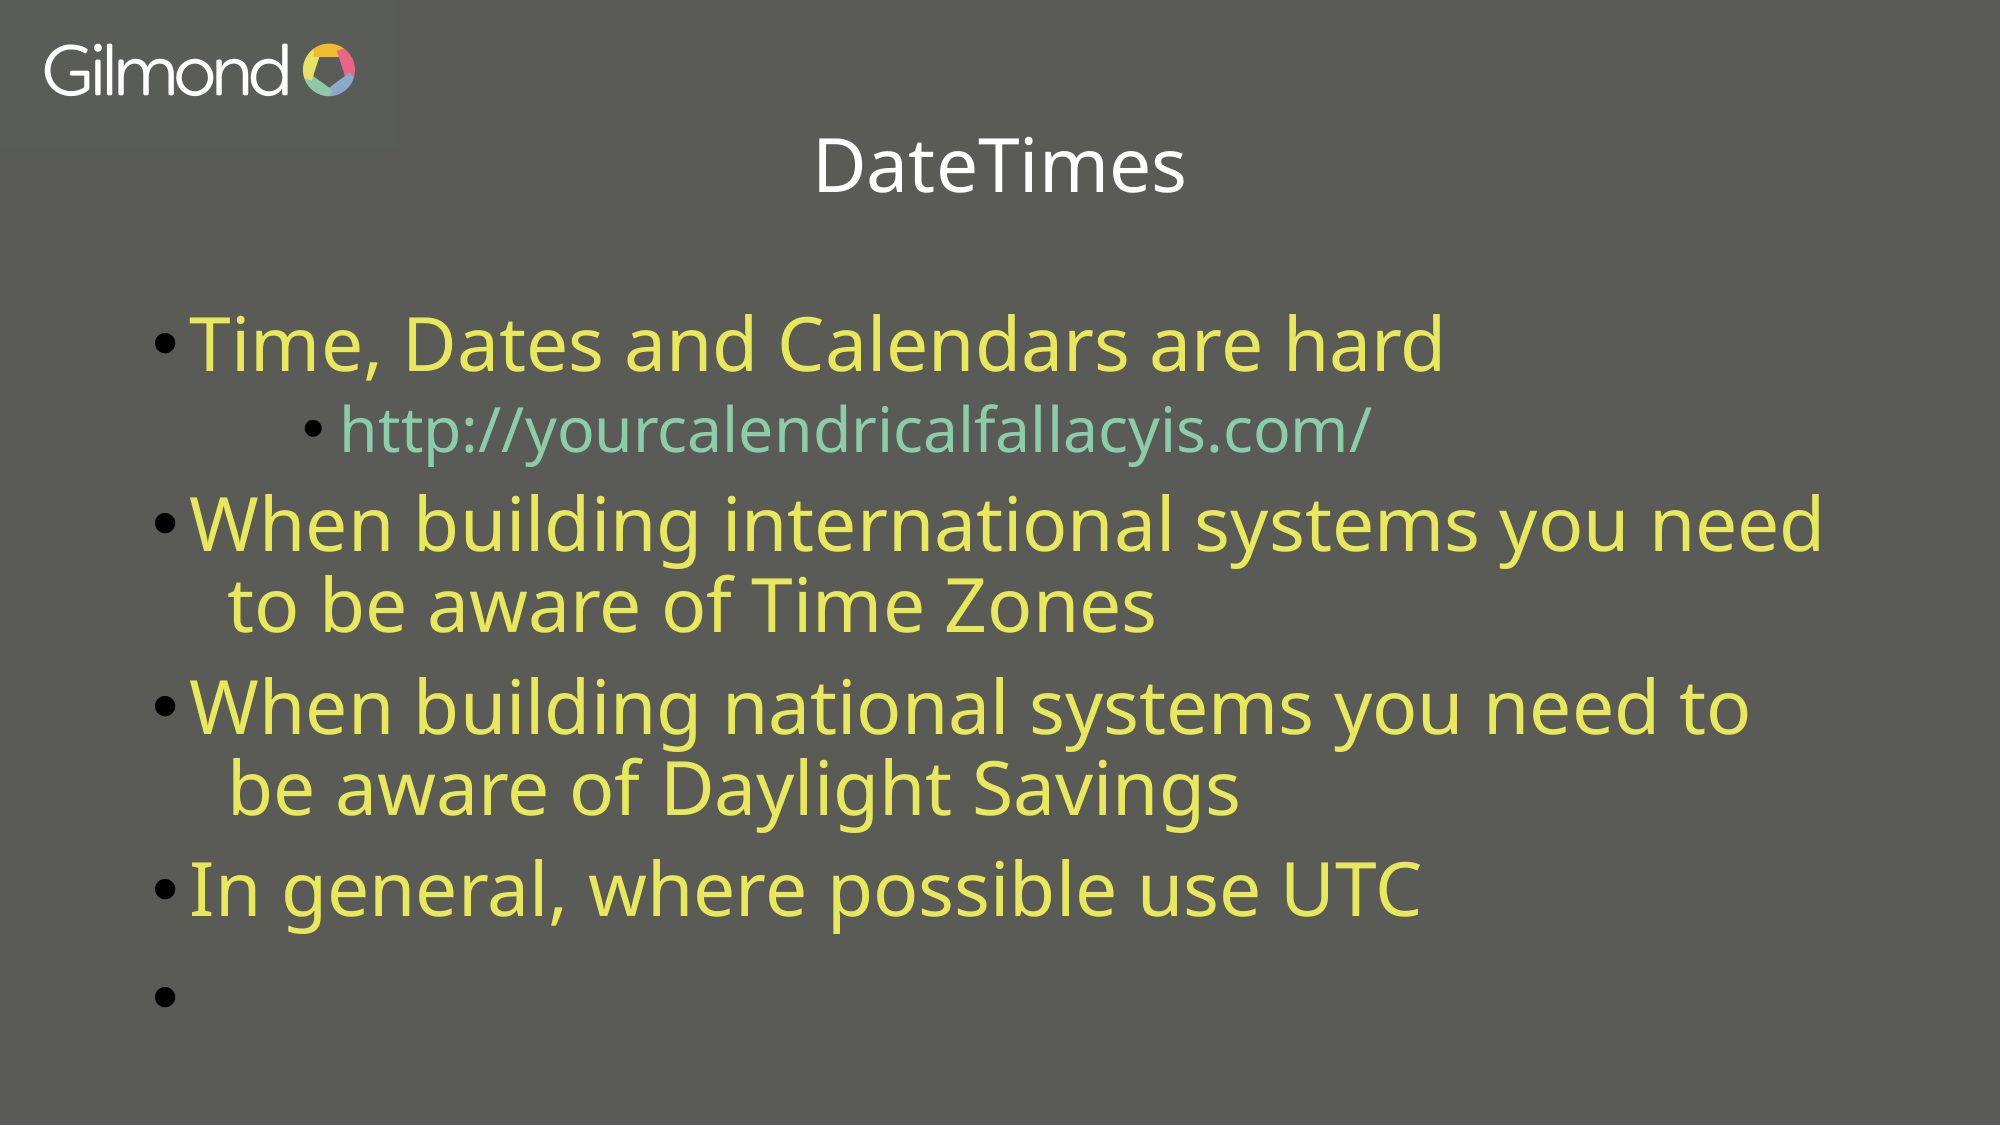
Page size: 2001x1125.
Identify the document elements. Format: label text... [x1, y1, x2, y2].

picture [0, 0, 399, 149]
list Time, Dates and Calendars are hard http://yourcalendricalfallacyis.com/ When building international systems you need to be aware of Time Zones When building national systems you need to be aware of Daylight Savings In general, where possible use UTC [137, 299, 1863, 1014]
title DateTimes [137, 59, 1863, 278]
